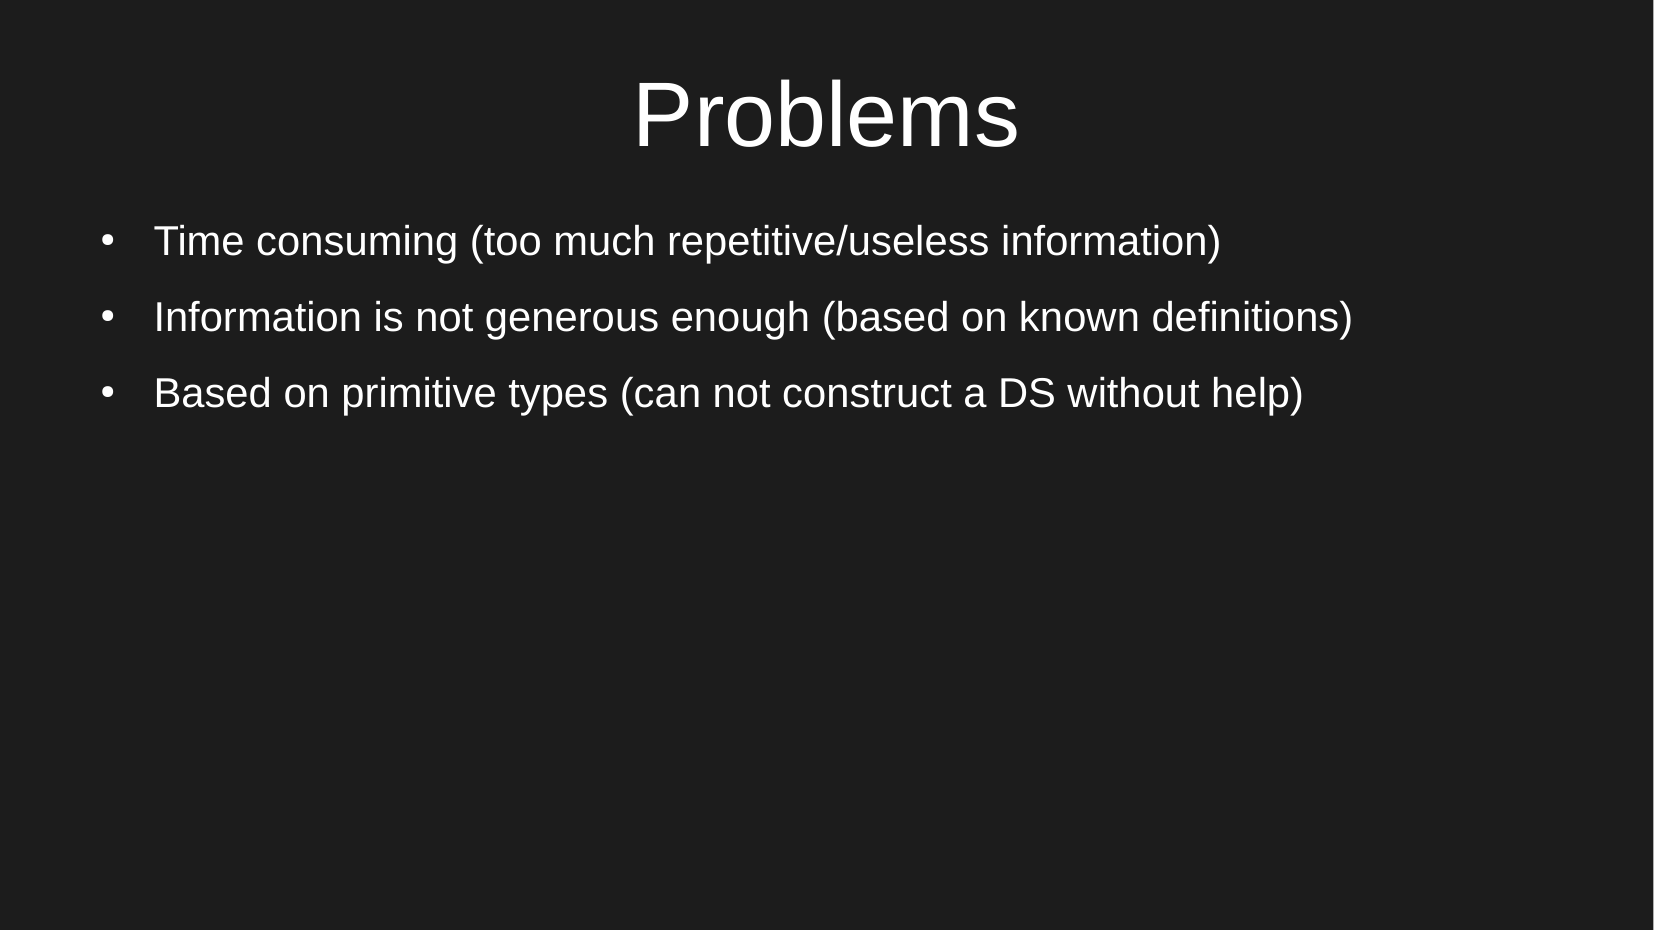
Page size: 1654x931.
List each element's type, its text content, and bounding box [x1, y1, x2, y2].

title Problems [82, 37, 1571, 193]
list Time consuming (too much repetitive/useless information) Information is not generous enough (based on known definitions) Based on primitive types (can not construct a DS without help) [82, 217, 1571, 758]
